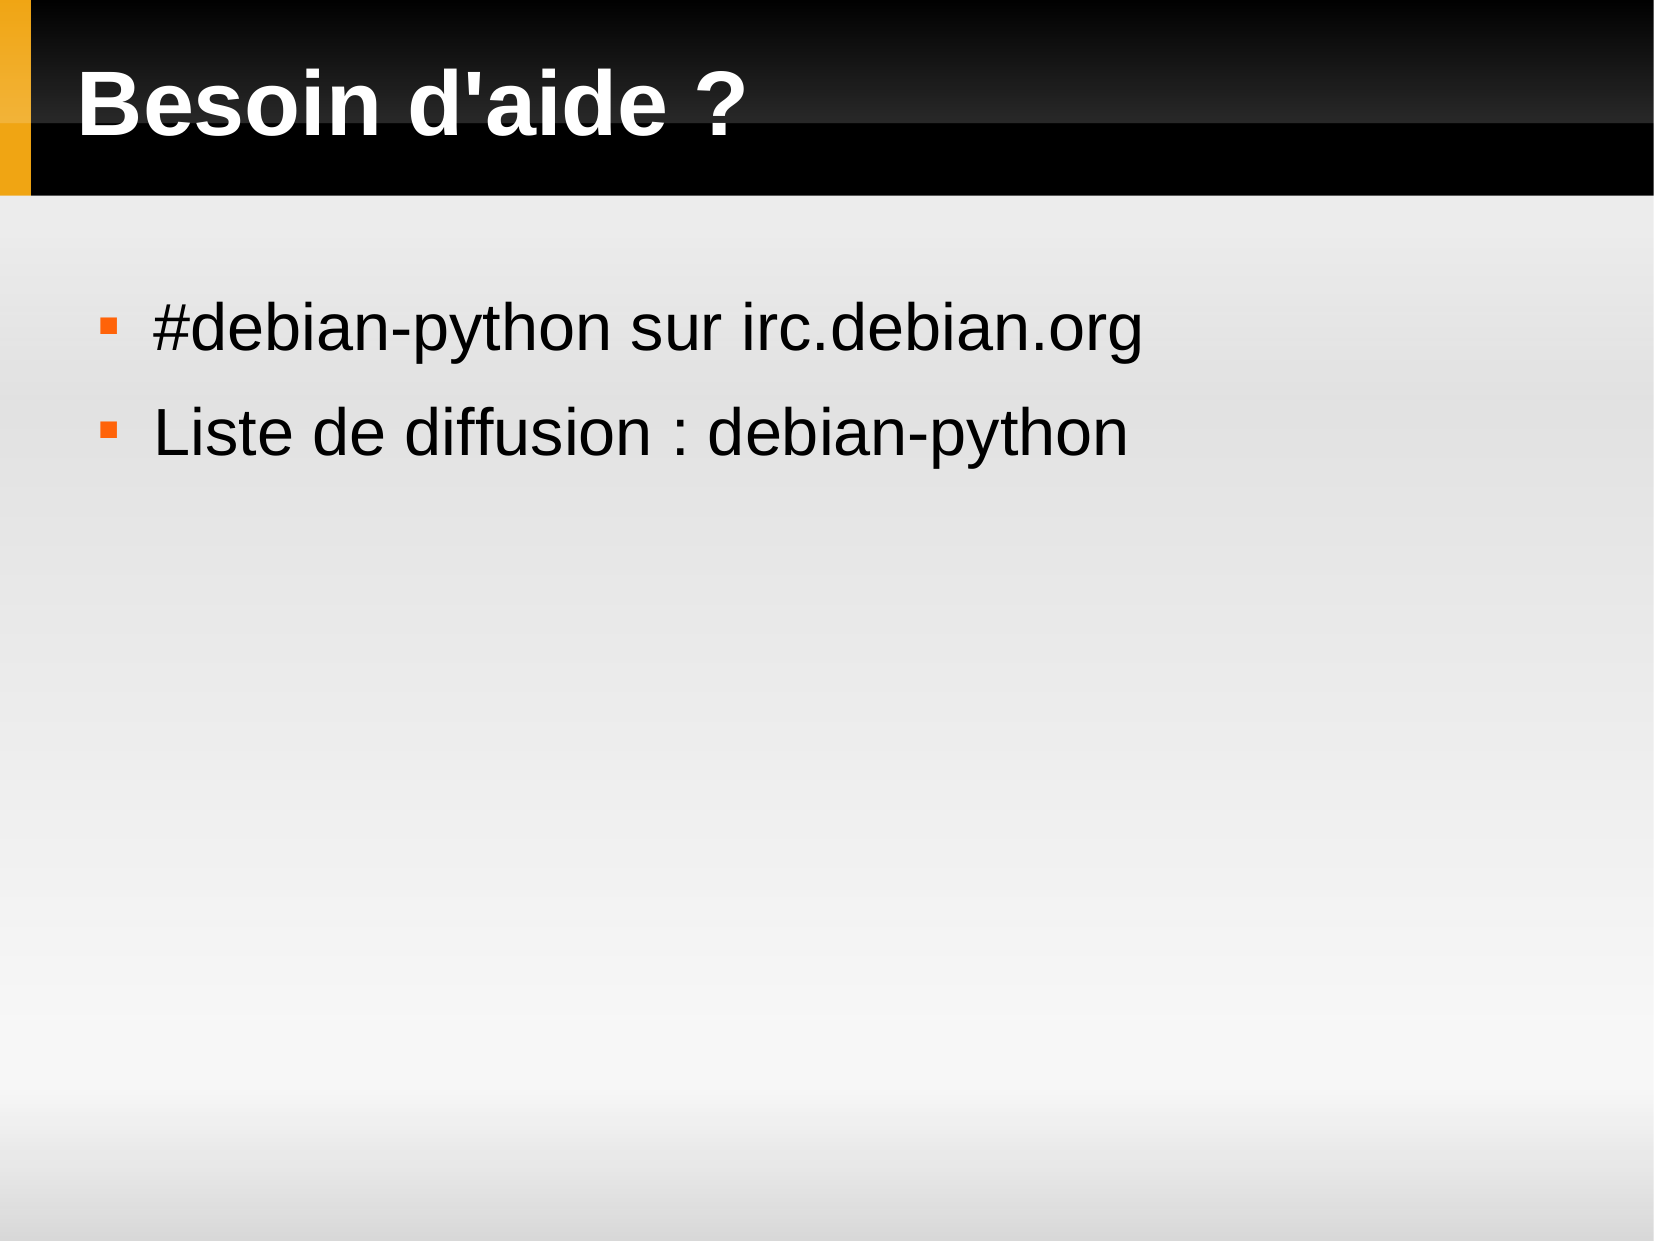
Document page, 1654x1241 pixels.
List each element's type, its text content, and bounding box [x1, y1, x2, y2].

list #debian-python sur irc.debian.org Liste de diffusion : debian-python [82, 290, 1571, 1109]
title Besoin d'aide ? [76, 0, 1565, 208]
picture [0, 0, 1654, 1241]
